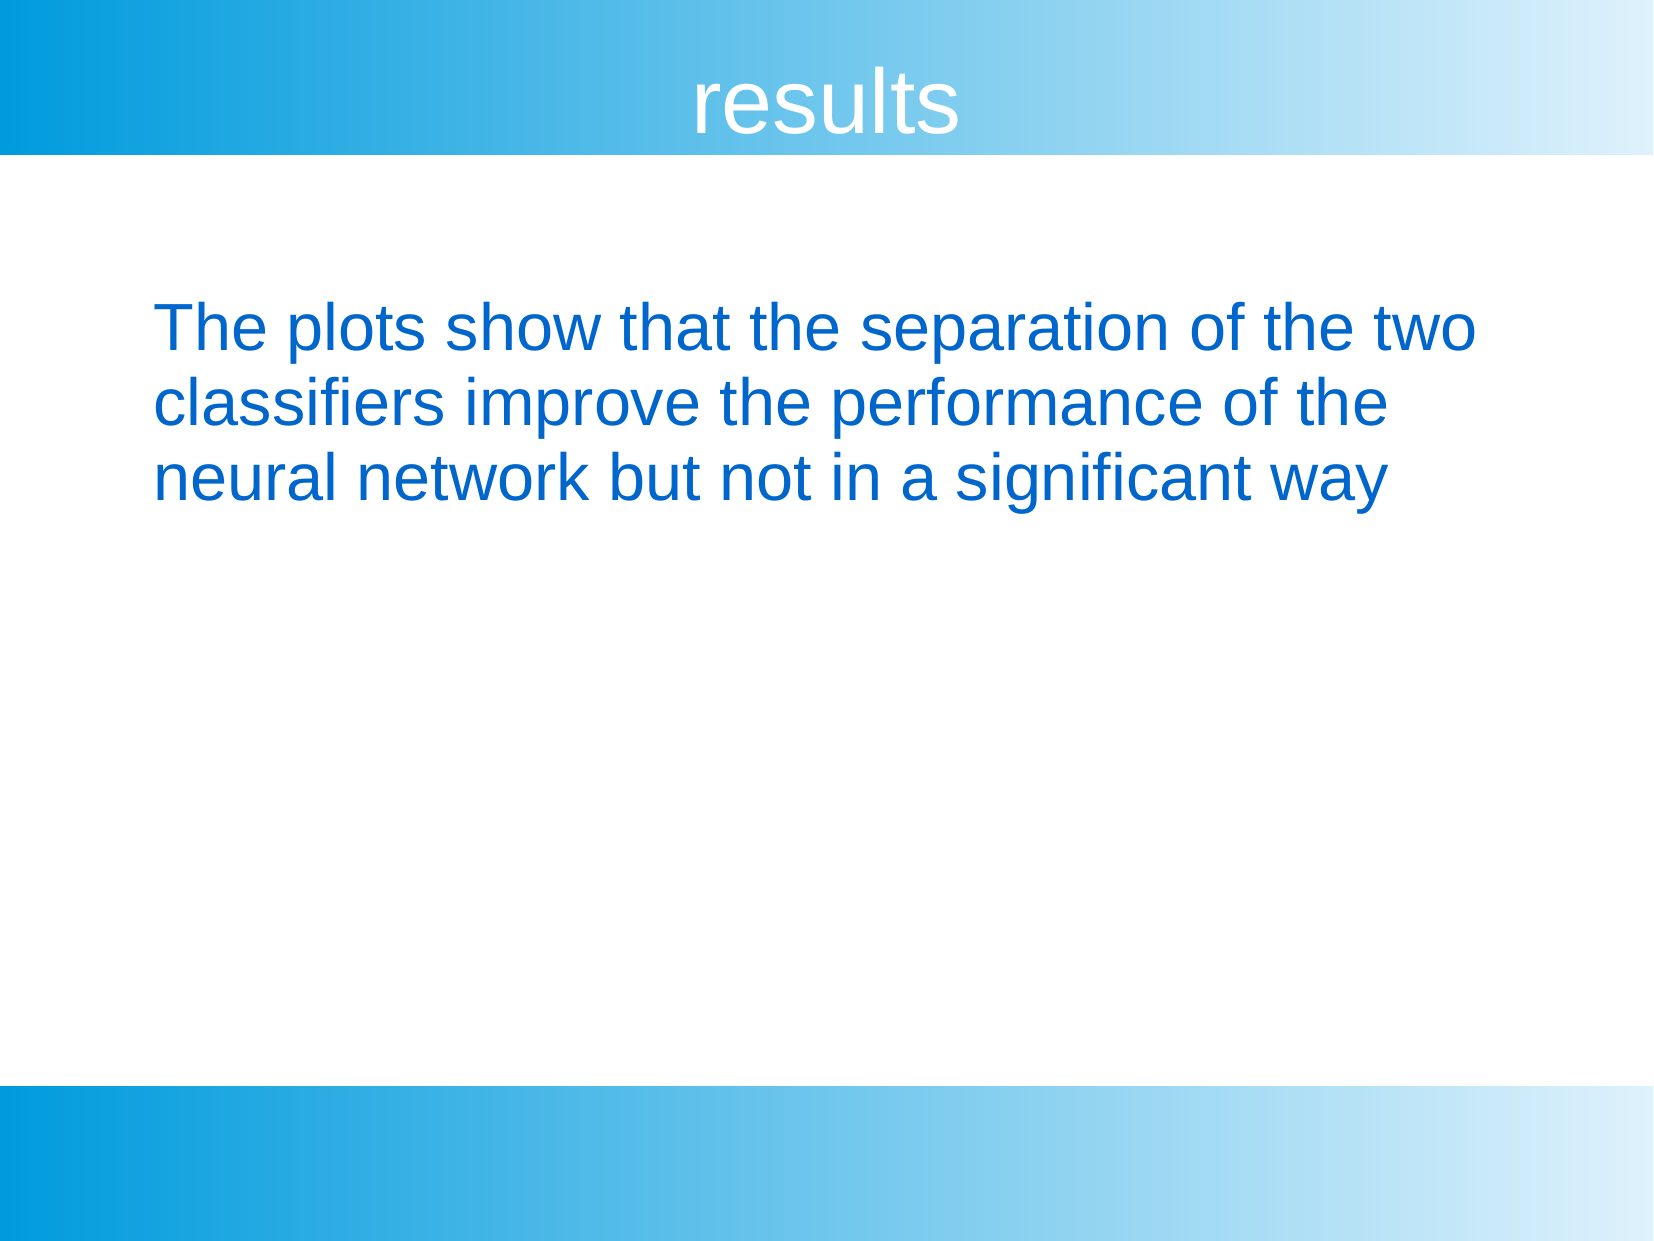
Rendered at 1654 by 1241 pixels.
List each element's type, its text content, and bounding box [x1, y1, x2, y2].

title results [82, 49, 1571, 155]
list The plots show that the separation of the two classifiers improve the performance of the neural network but not in a significant way [82, 290, 1571, 1010]
